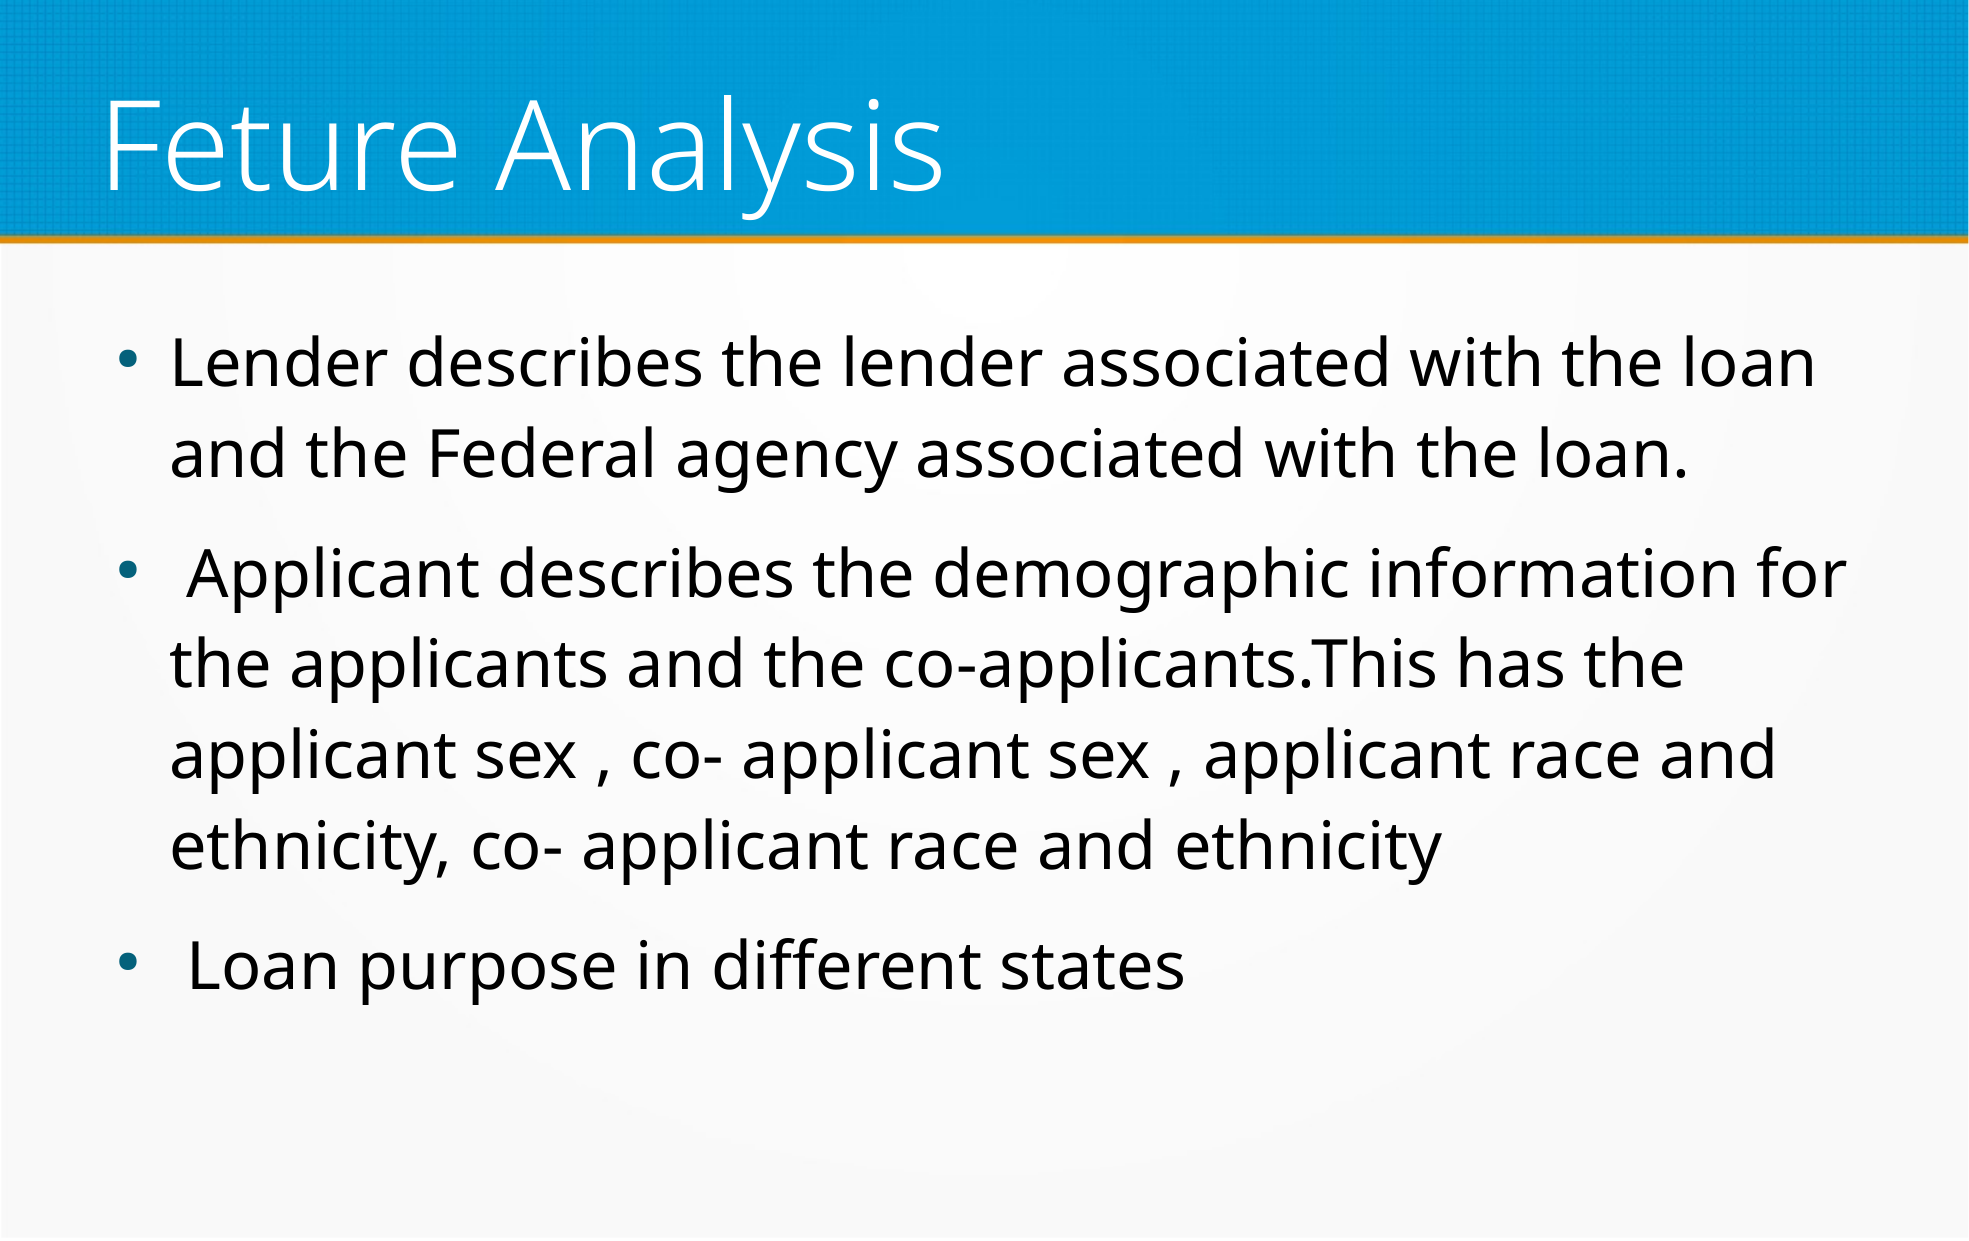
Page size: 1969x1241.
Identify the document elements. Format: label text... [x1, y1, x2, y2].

title Feture Analysis [98, 19, 1870, 227]
picture [0, 233, 1969, 1241]
list Lender describes the lender associated with the loan and the Federal agency associated with the loan. Applicant describes the demographic information for the applicants and the co-applicants.This has the applicant sex , co- applicant sex , applicant race and ethnicity, co- applicant race and ethnicity Loan purpose in different states [98, 315, 1861, 1081]
